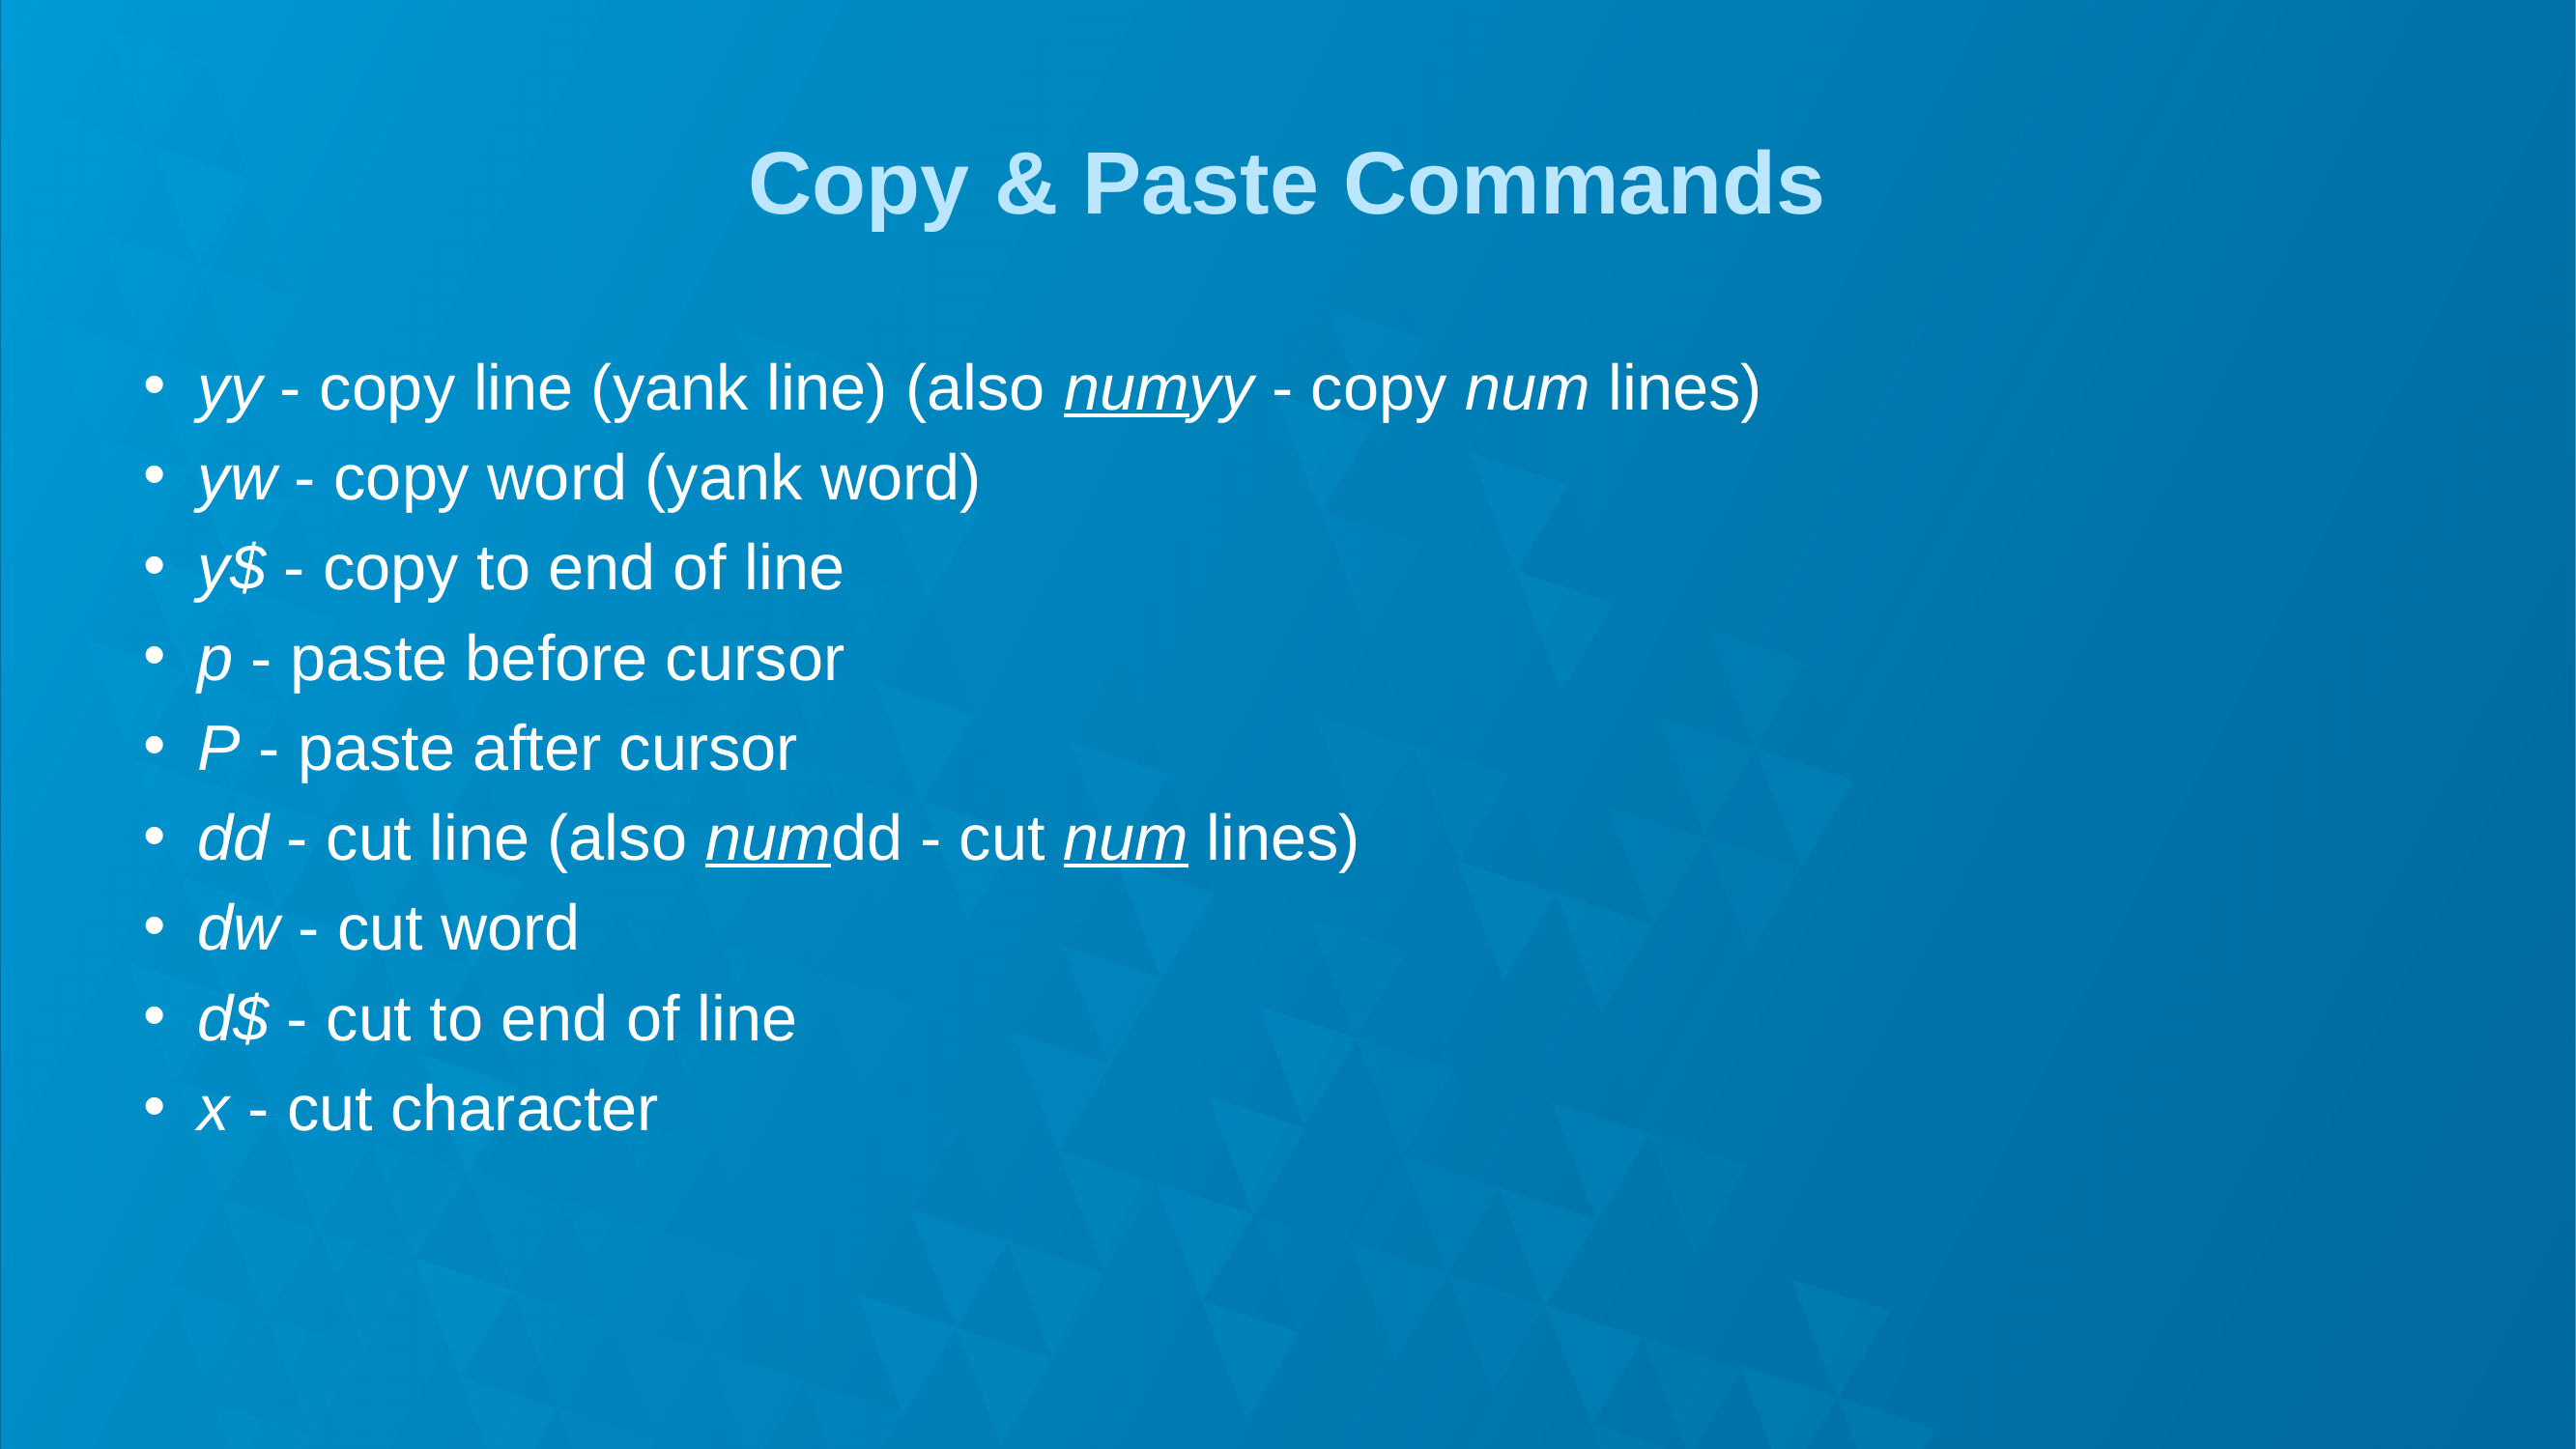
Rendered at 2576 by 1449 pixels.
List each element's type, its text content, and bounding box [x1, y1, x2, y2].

list yy - copy line (yank line) (also numyy - copy num lines) yw - copy word (yank word) y$ - copy to end of line p - paste before cursor P - paste after cursor dd - cut line (also numdd - cut num lines) dw - cut word d$ - cut to end of line x - cut character [129, 338, 2447, 1294]
title Copy & Paste Commands [129, 58, 2447, 300]
